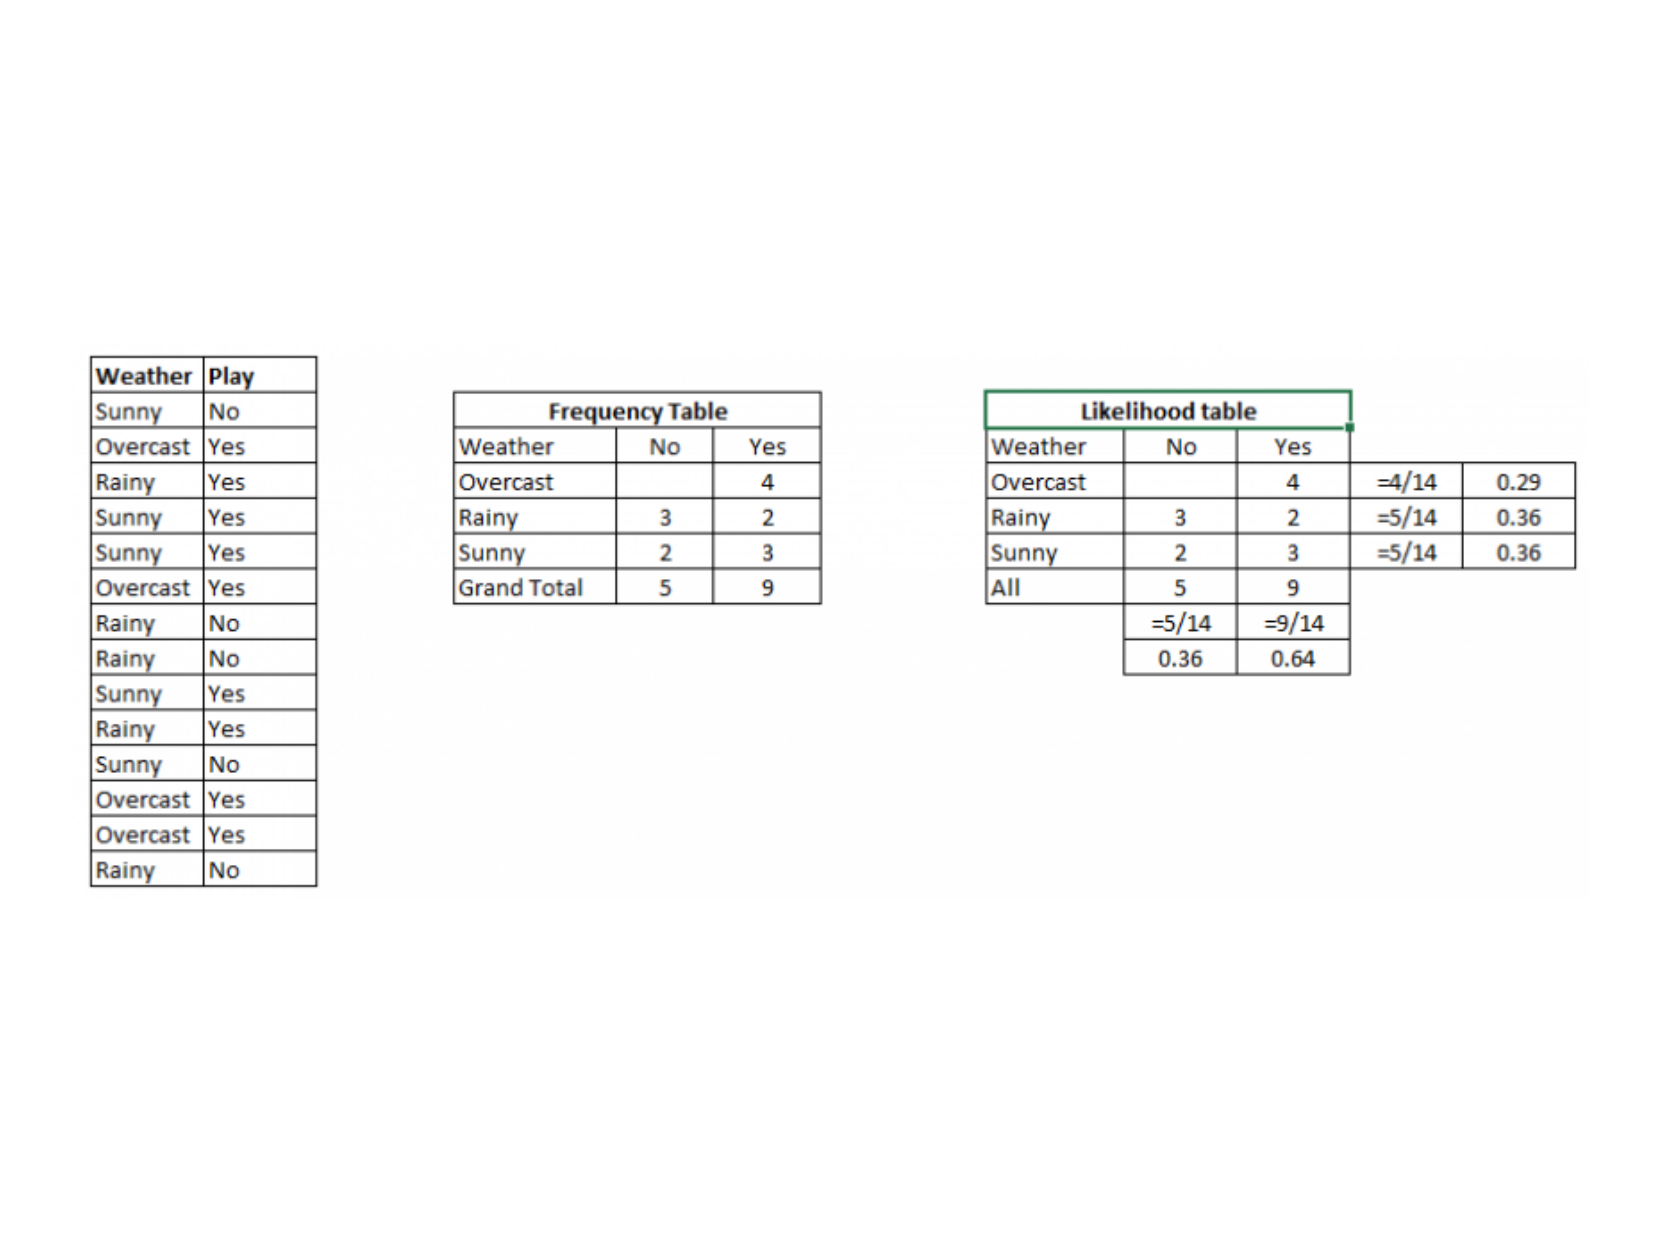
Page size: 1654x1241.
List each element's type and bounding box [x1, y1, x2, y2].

picture [71, 344, 1589, 898]
